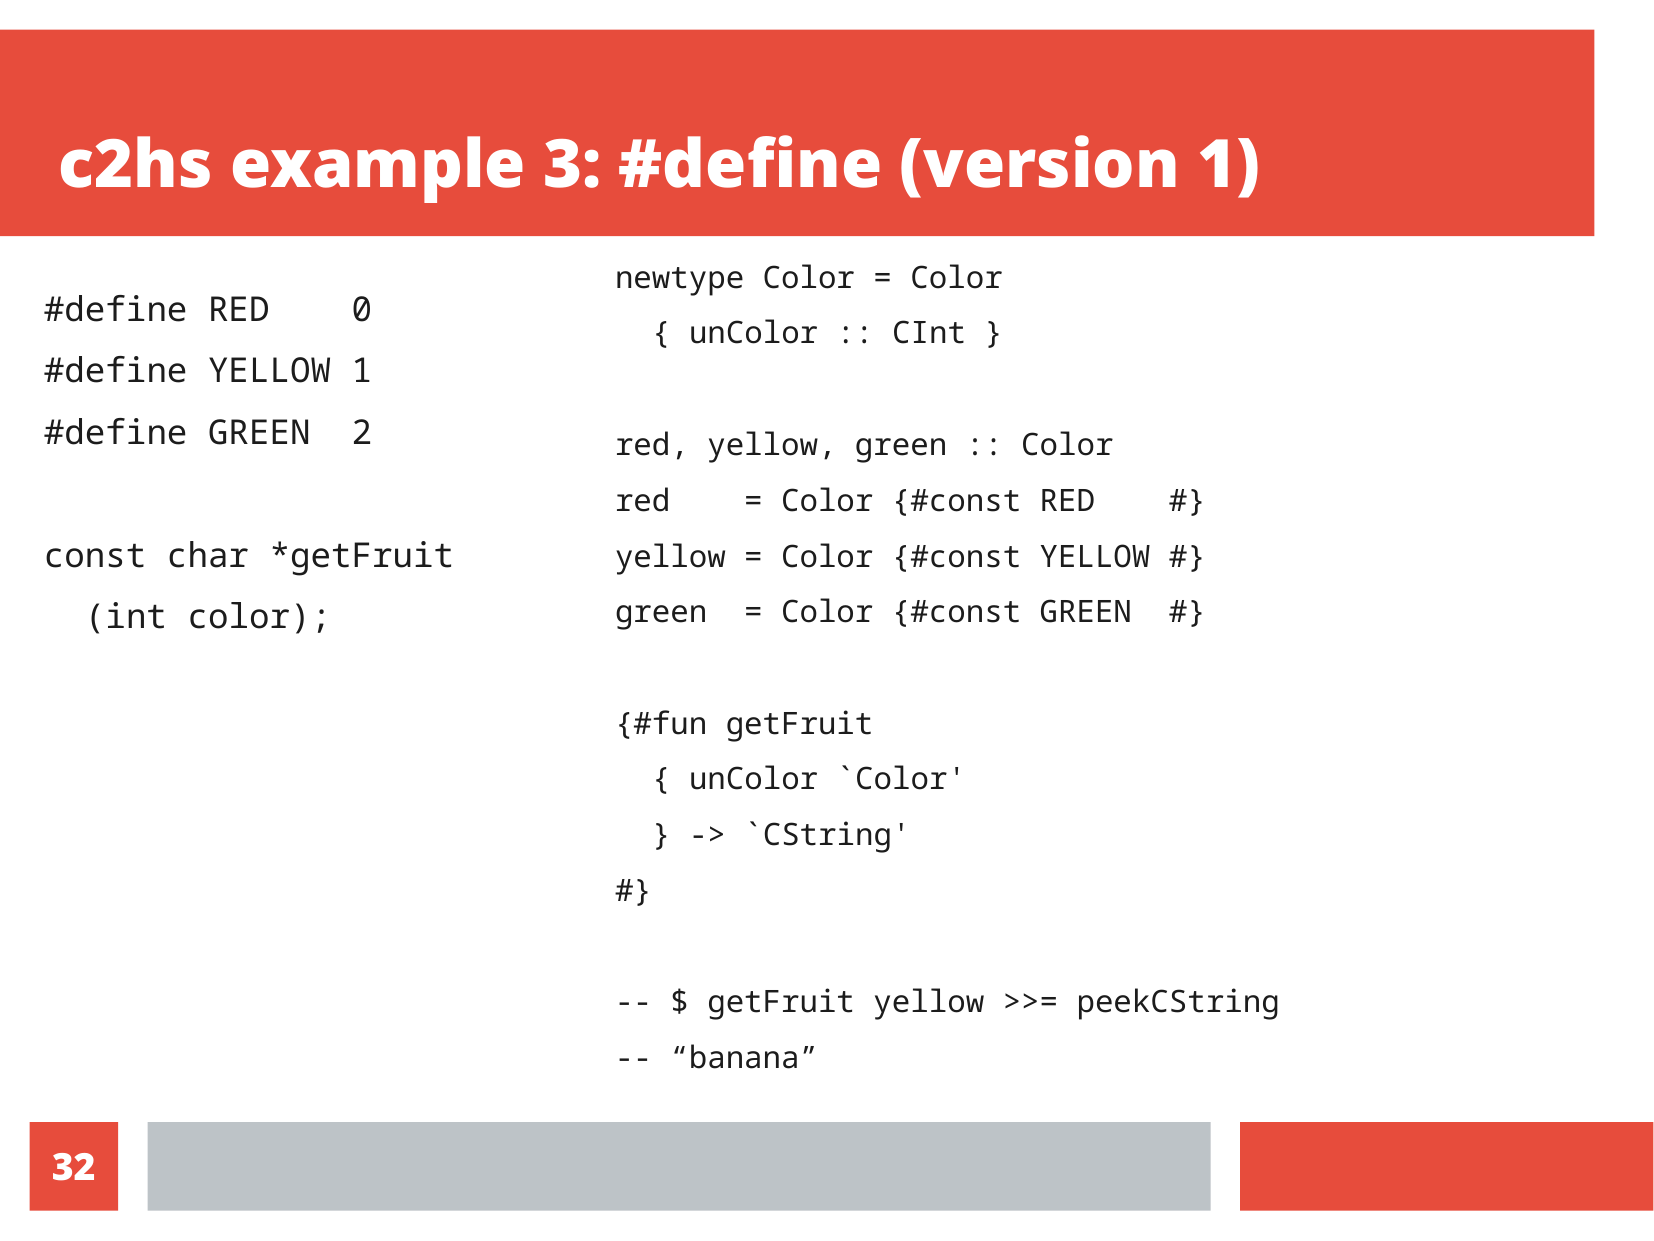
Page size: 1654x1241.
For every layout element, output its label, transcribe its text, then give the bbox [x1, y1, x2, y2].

title c2hs example 3: #define (version 1) [59, 59, 1595, 207]
list #define RED 0 #define YELLOW 1 #define GREEN 2 const char *getFruit (int color); [44, 285, 556, 646]
list newtype Color = Color { unColor :: CInt } red, yellow, green :: Color red = Color {#const RED #} yellow = Color {#const YELLOW #} green = Color {#const GREEN #} {#fun getFruit { unColor `Color' } -> `CString' #} -- $ getFruit yellow >>= peekCString -- “banana” [615, 255, 1576, 1081]
